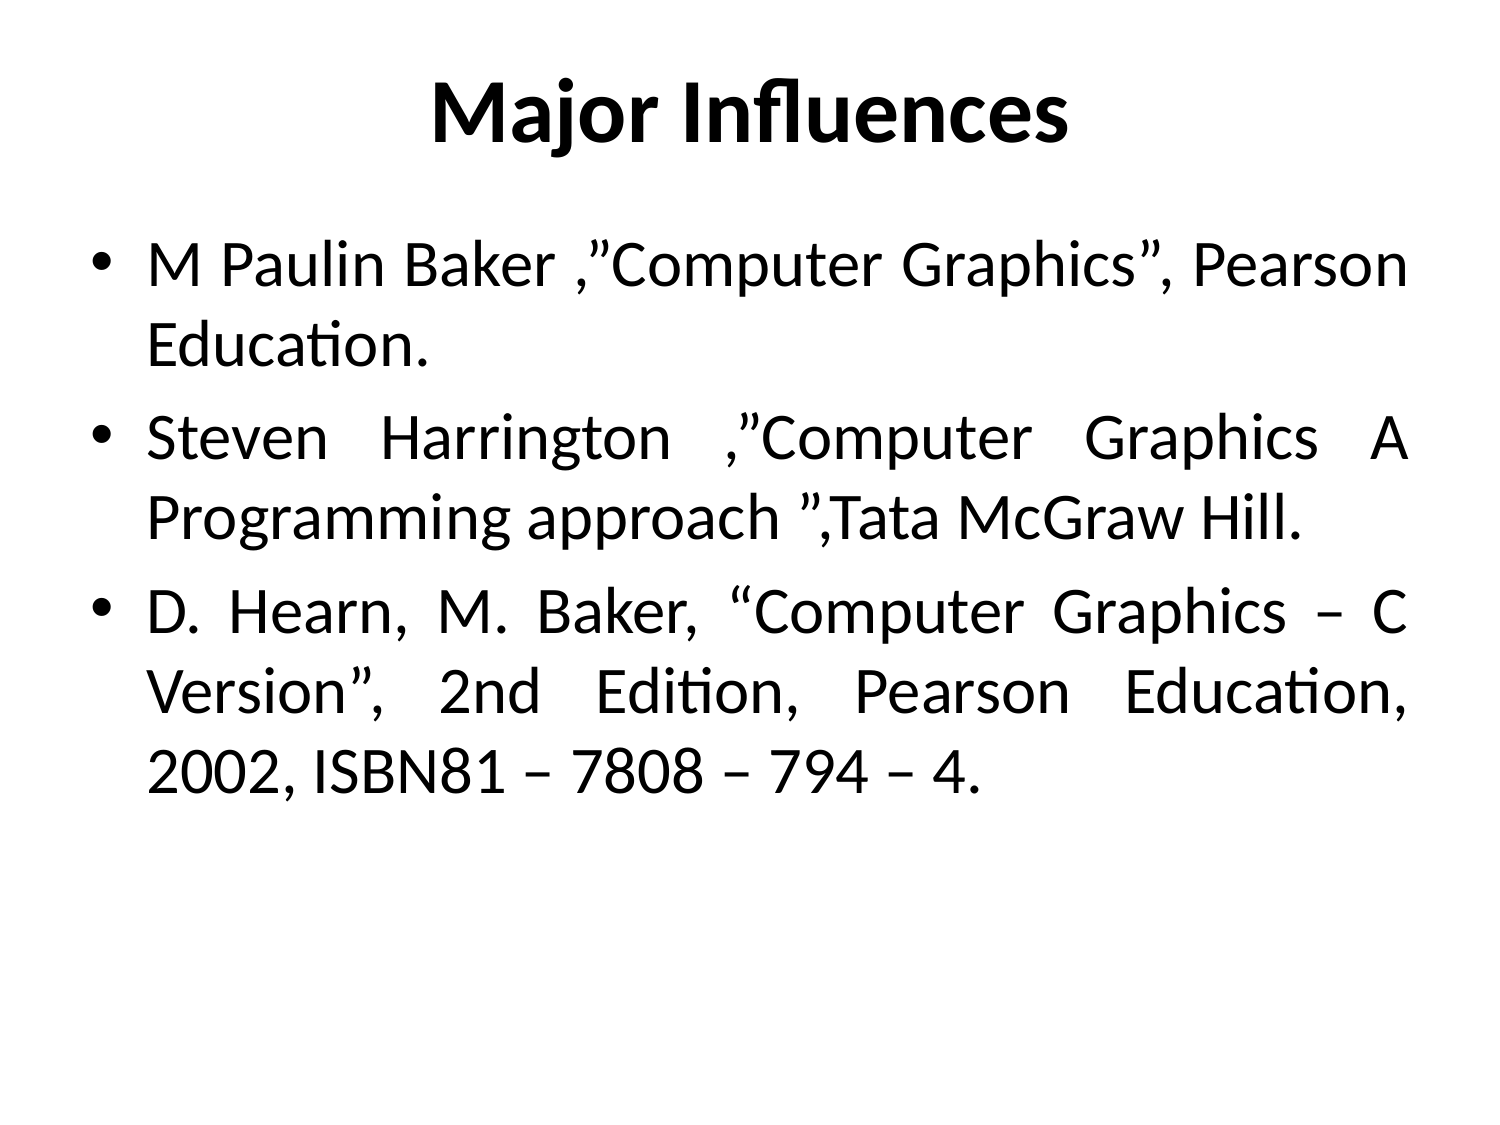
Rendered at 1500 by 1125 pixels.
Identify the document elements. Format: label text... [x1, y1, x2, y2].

list M Paulin Baker ,”Computer Graphics”, Pearson Education. Steven Harrington ,”Computer Graphics A Programming approach ”,Tata McGraw Hill. D. Hearn, M. Baker, “Computer Graphics – C Version”, 2nd Edition, Pearson Education, 2002, ISBN81 – 7808 – 794 – 4. [75, 212, 1425, 1005]
title Major Influences [75, 37, 1425, 175]
